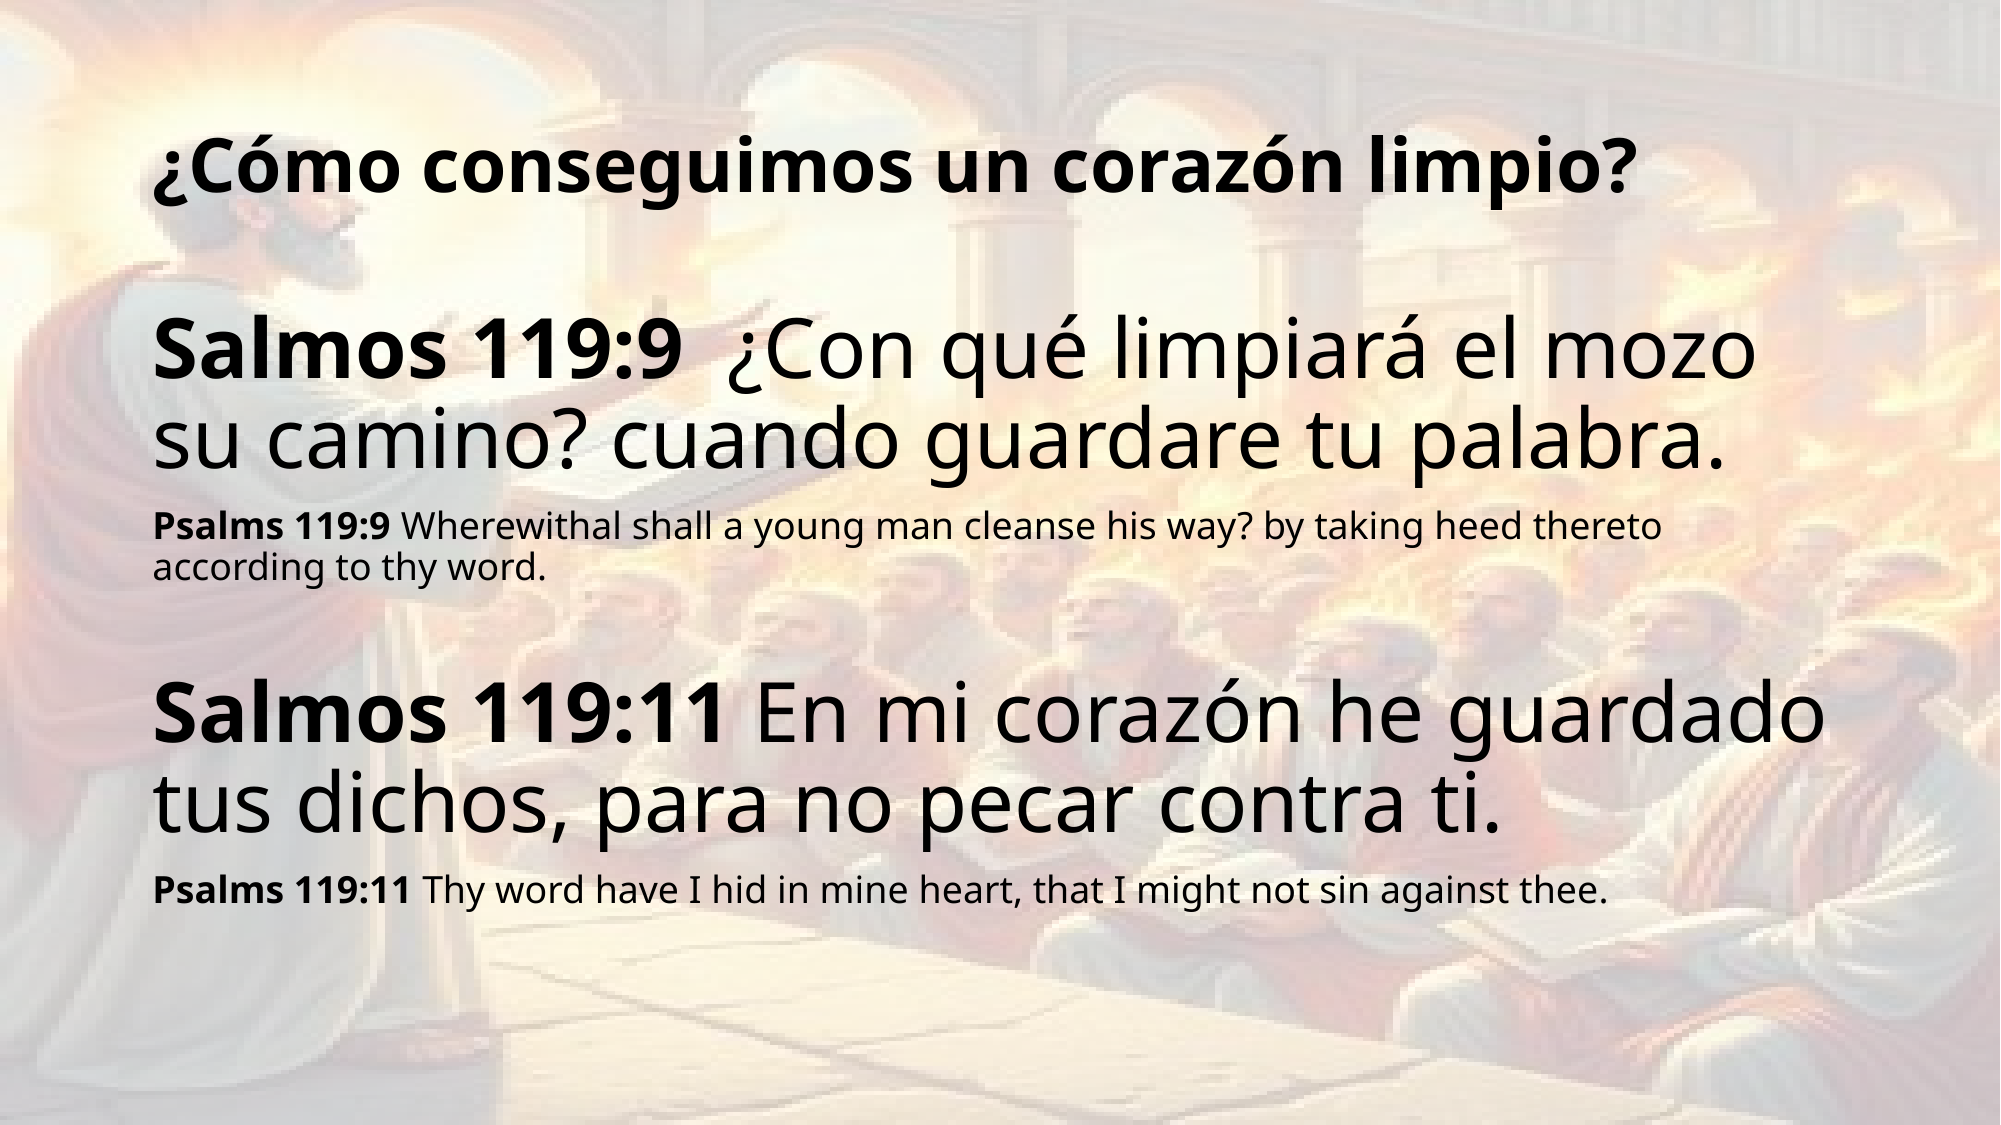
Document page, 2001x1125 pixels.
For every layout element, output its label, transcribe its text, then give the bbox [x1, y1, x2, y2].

title ¿Cómo conseguimos un corazón limpio? [137, 59, 1863, 278]
list Salmos 119:9 ¿Con qué limpiará el mozo su camino? cuando guardare tu palabra. Psalms 119:9 Wherewithal shall a young man cleanse his way? by taking heed thereto according to thy word. Salmos 119:11 En mi corazón he guardado tus dichos, para no pecar contra ti. Psalms 119:11 Thy word have I hid in mine heart, that I might not sin against thee. [137, 299, 1863, 1066]
